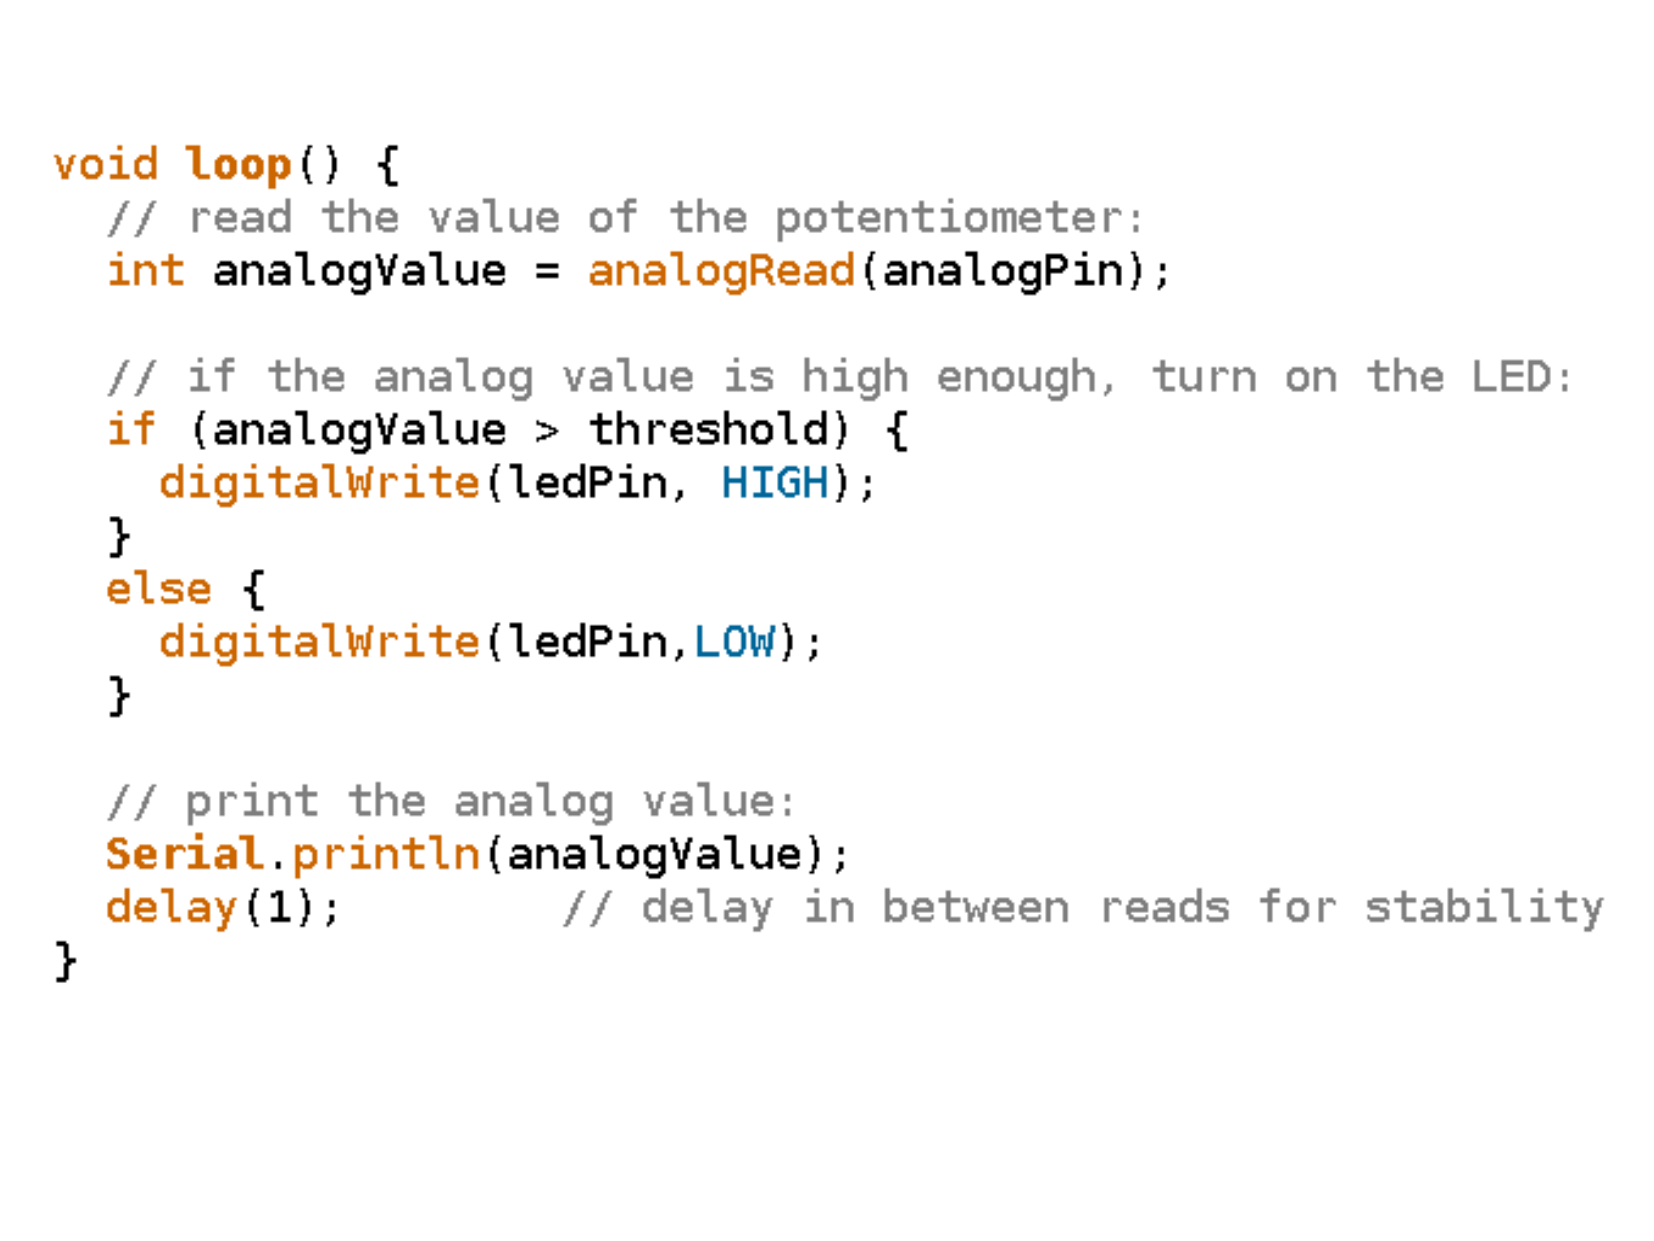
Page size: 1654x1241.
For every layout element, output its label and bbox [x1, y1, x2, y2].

picture [45, 134, 1624, 995]
